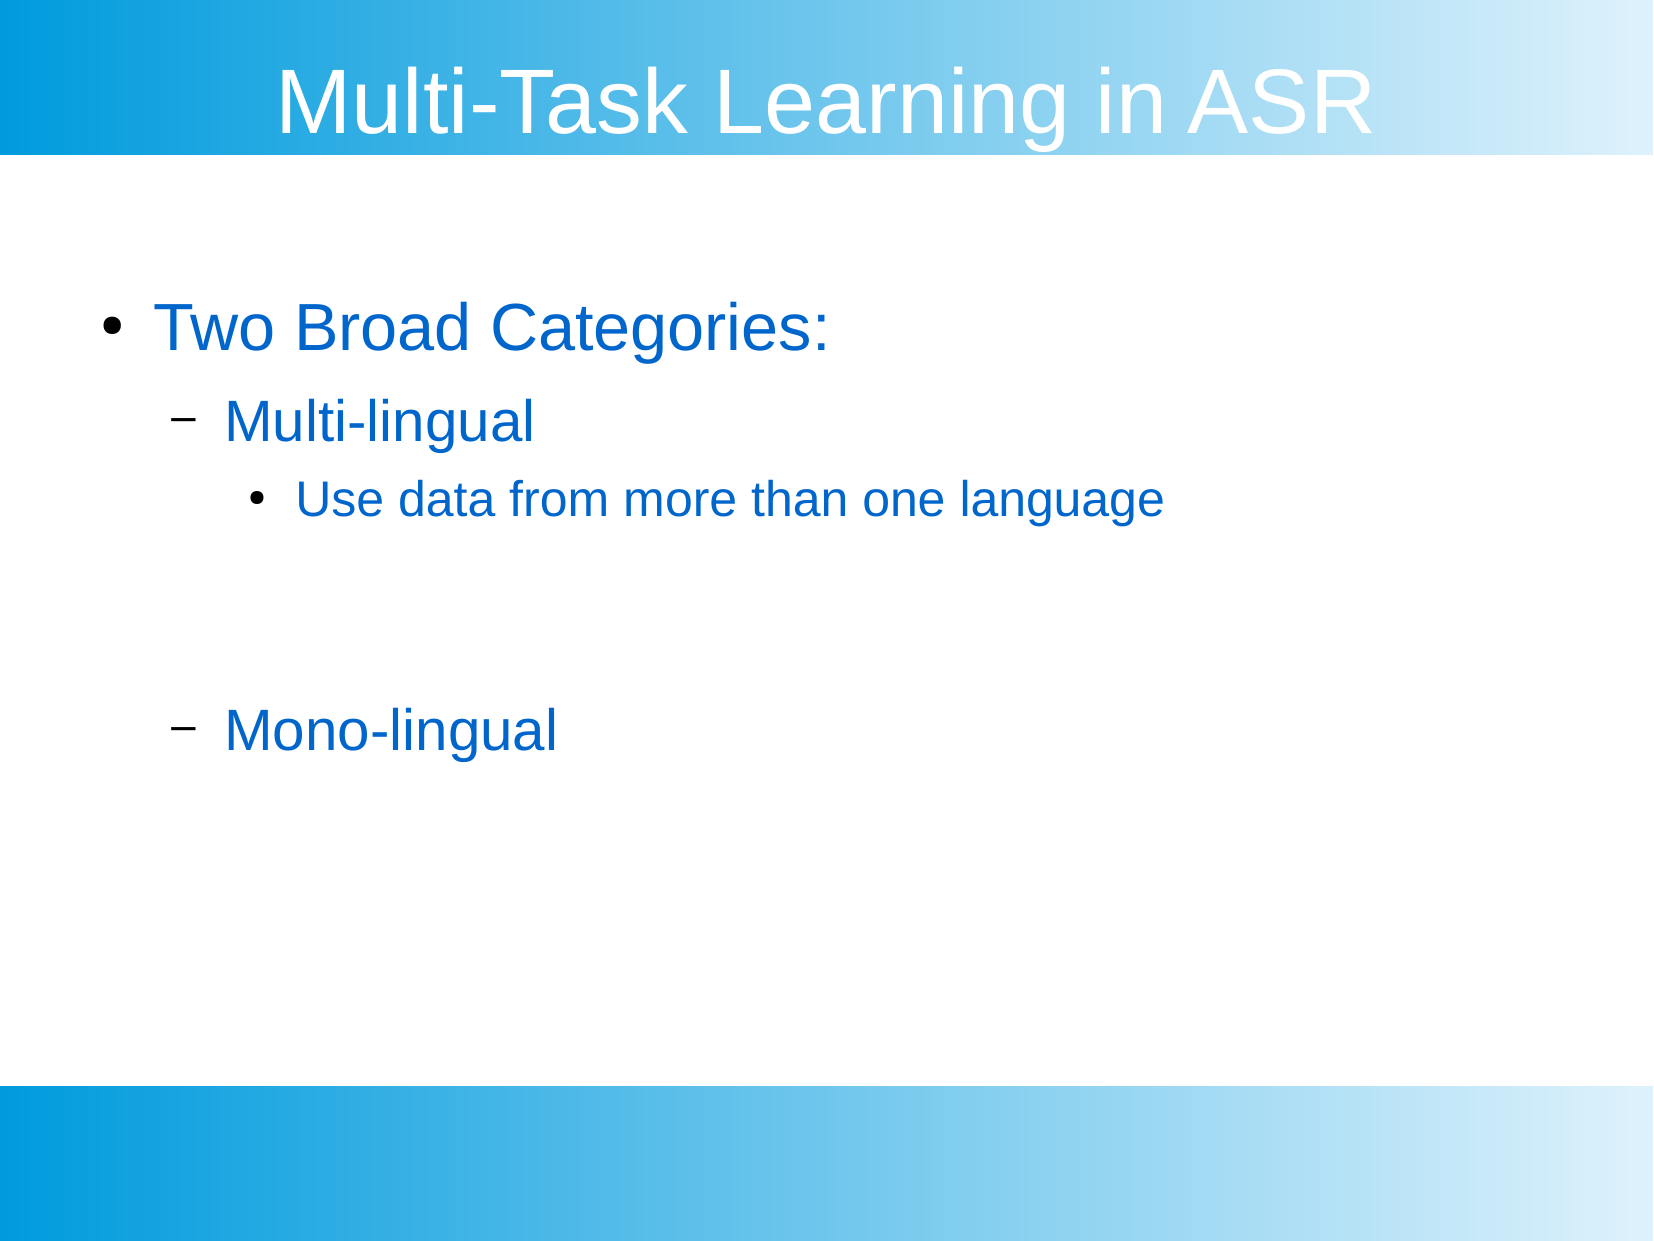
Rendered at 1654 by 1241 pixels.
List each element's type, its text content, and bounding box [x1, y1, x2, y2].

list Two Broad Categories: Multi-lingual Use data from more than one language Mono-lingual [82, 290, 1571, 1010]
title Multi-Task Learning in ASR [82, 49, 1571, 155]
